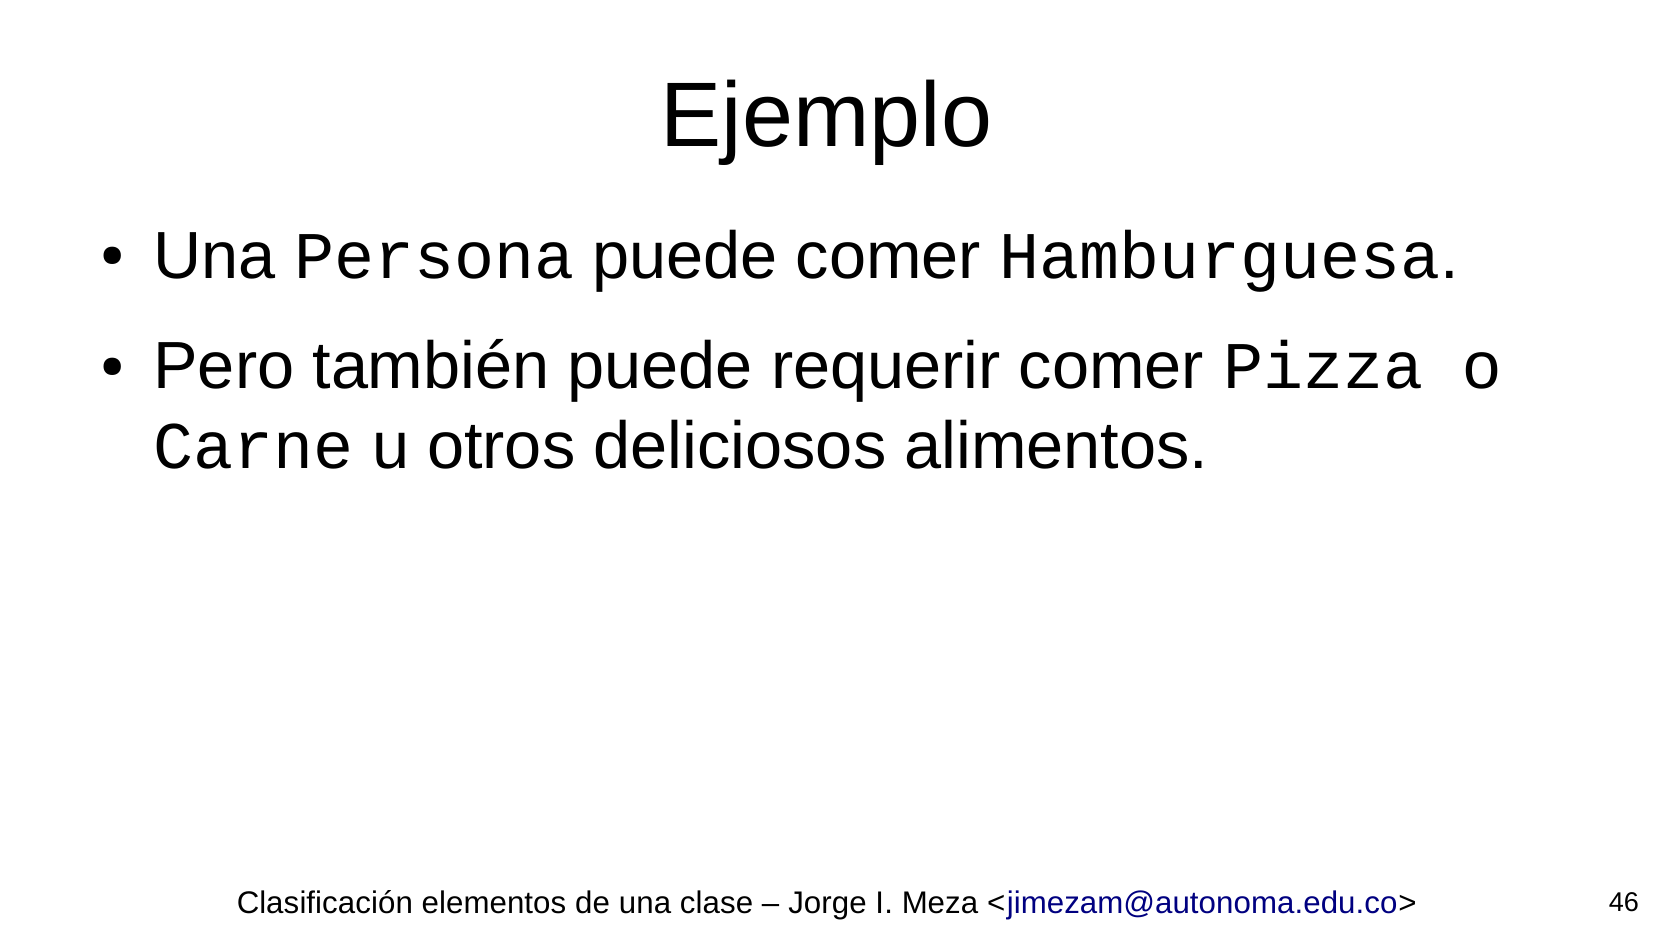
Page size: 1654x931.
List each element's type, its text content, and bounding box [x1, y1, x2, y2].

list Una Persona puede comer Hamburguesa. Pero también puede requerir comer Pizza o Carne u otros deliciosos alimentos. [82, 217, 1571, 879]
title Ejemplo [82, 37, 1571, 193]
